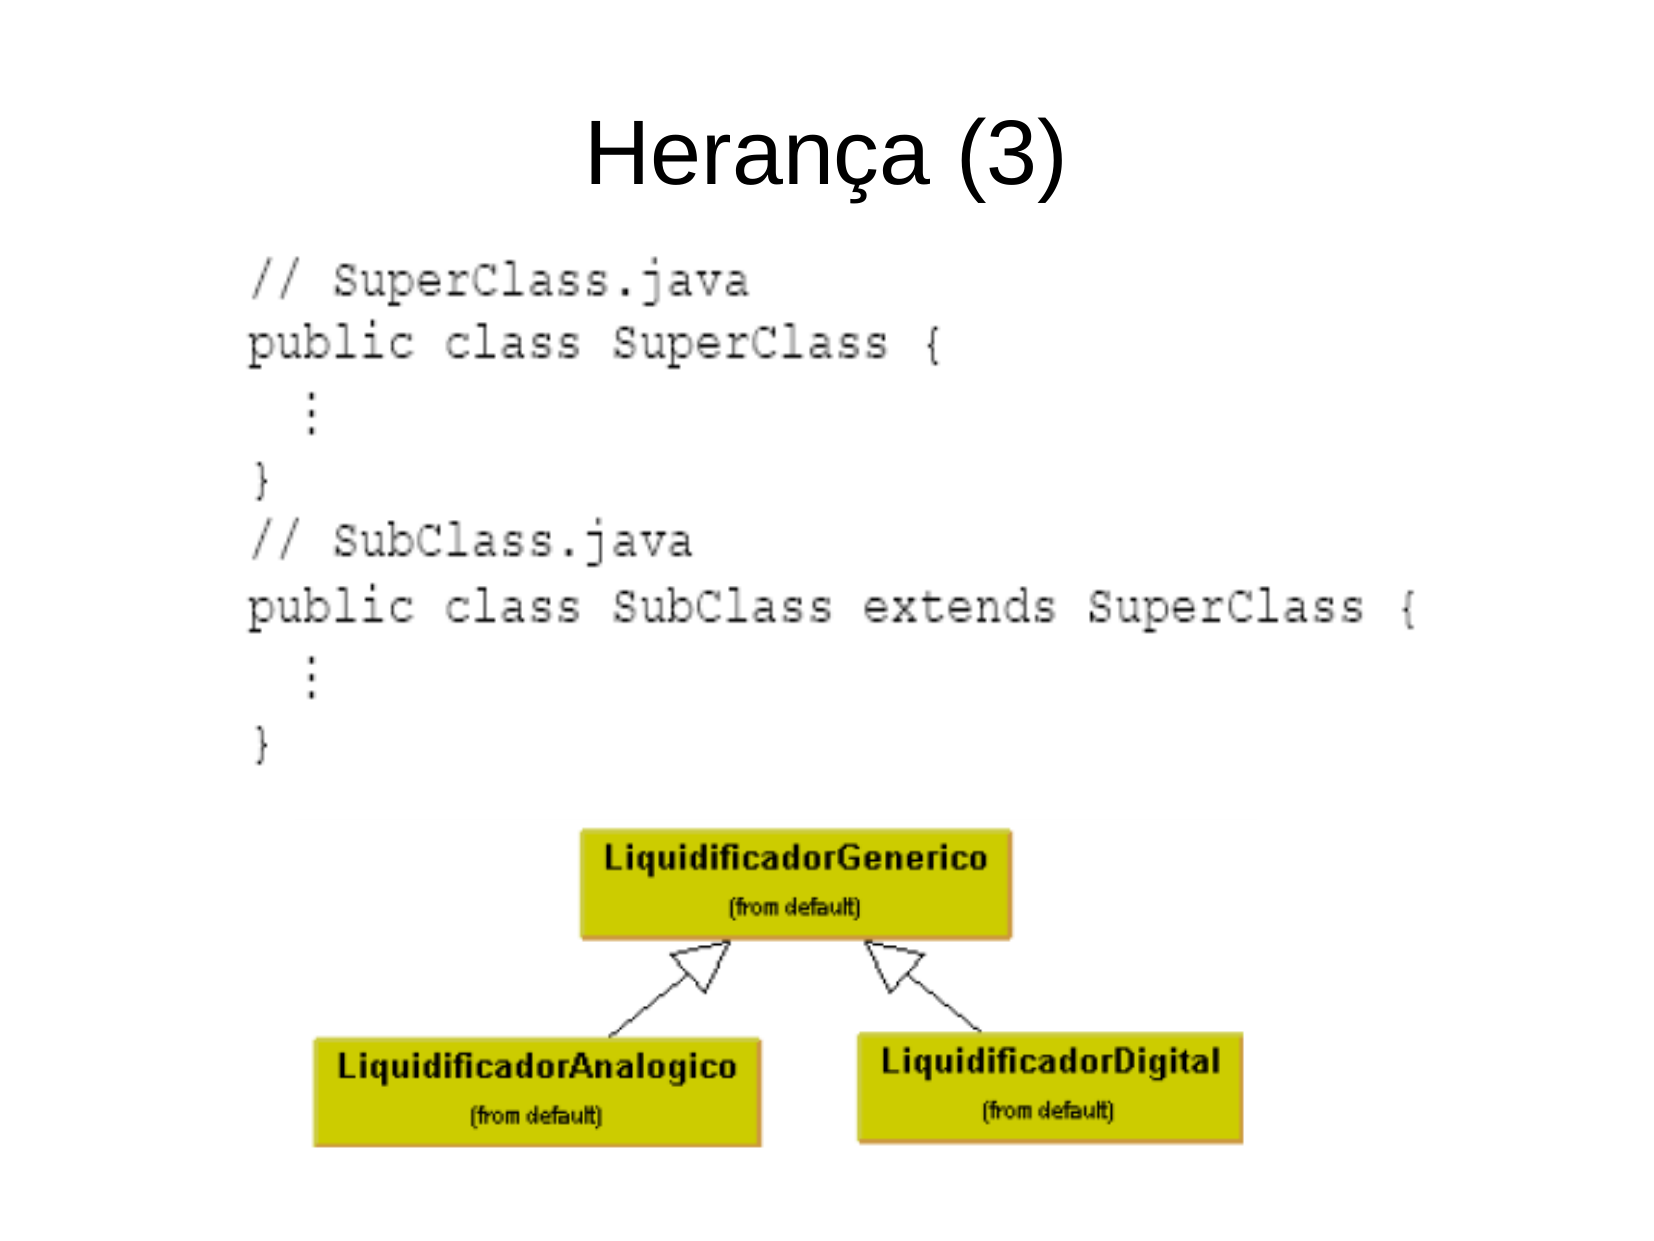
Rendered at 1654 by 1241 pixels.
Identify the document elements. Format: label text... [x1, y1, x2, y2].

picture [295, 818, 1257, 1152]
title Herança (3) [82, 49, 1571, 257]
picture [236, 255, 1455, 783]
